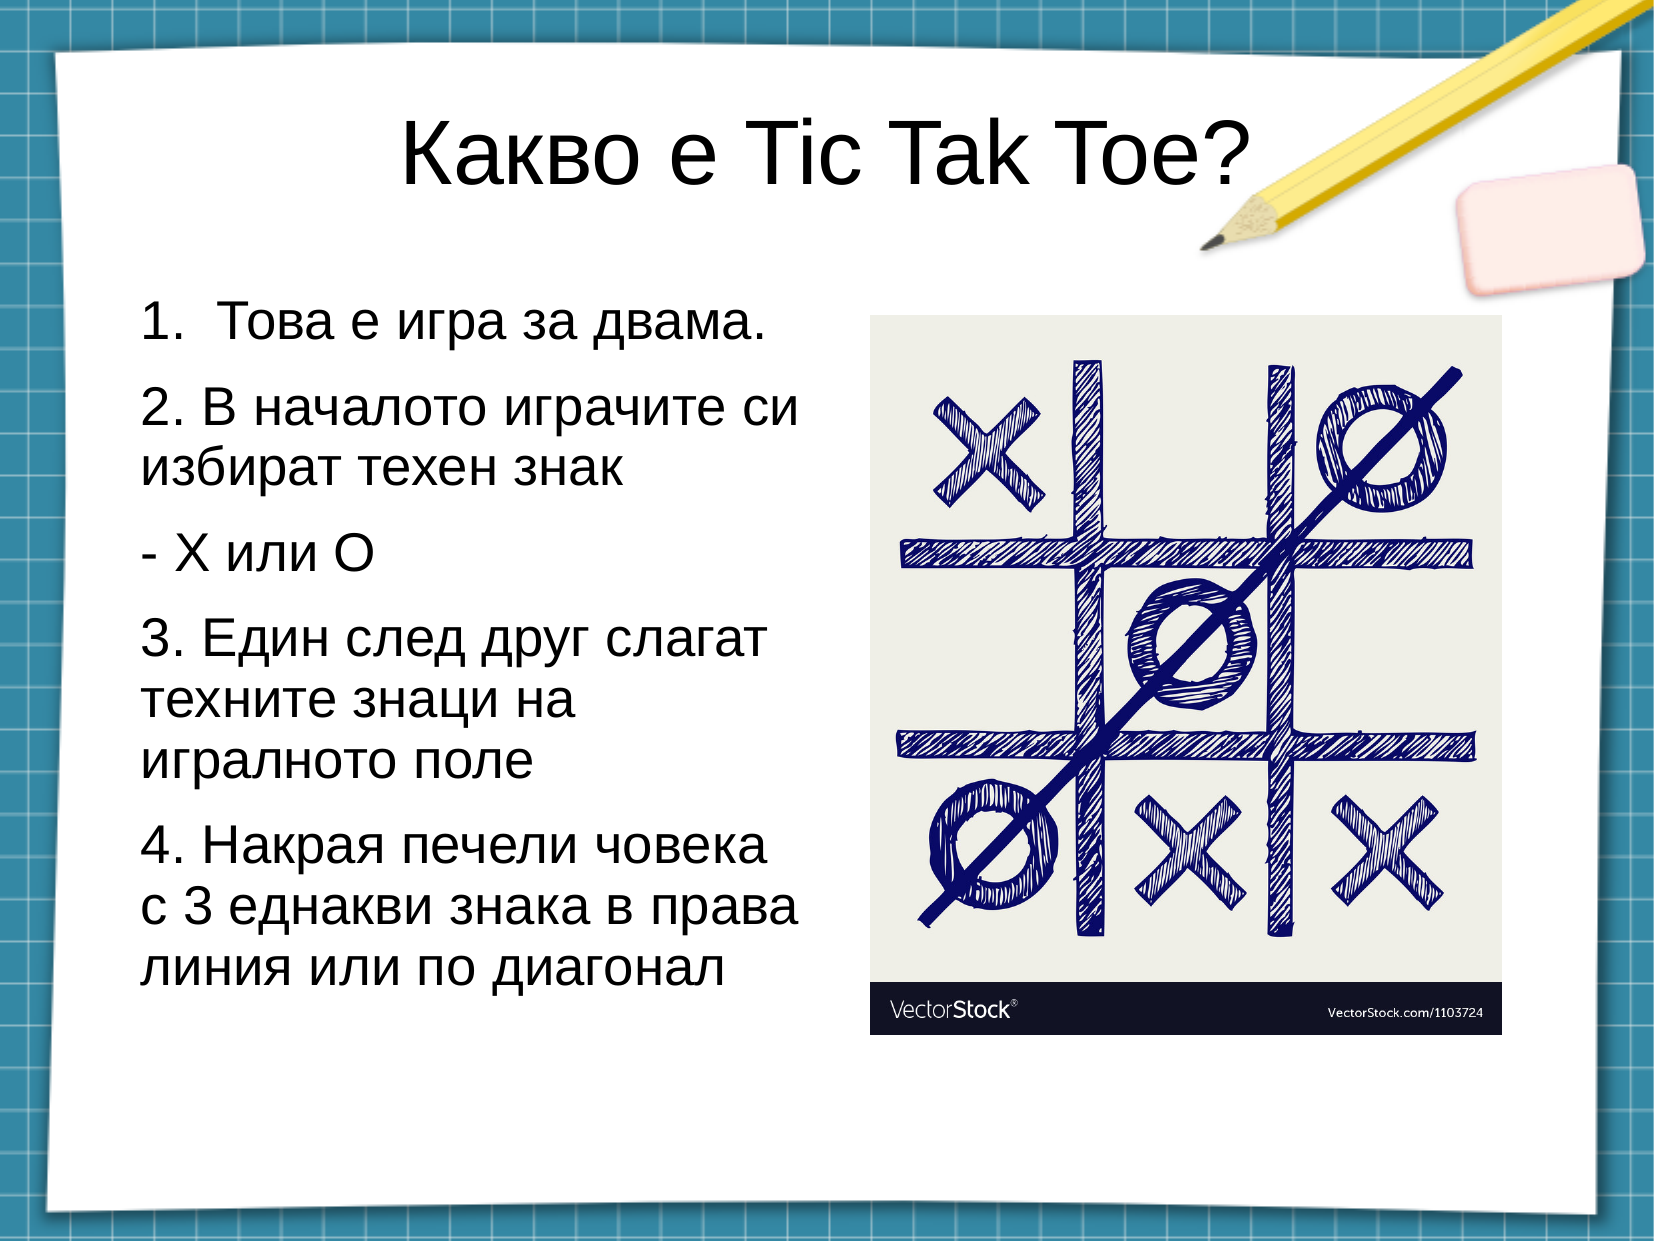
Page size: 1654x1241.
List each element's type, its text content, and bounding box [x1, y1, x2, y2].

list 1. Това е игра за двама. 2. В началото играчите си избират техен знак - Х или О 3. Един след друг слагат техните знаци на игралното поле 4. Накрая печели човека с 3 еднакви знака в права линия или по диагонал [82, 290, 809, 1010]
picture [0, 0, 1654, 1241]
title Какво е Tic Tak Toe? [82, 49, 1571, 257]
